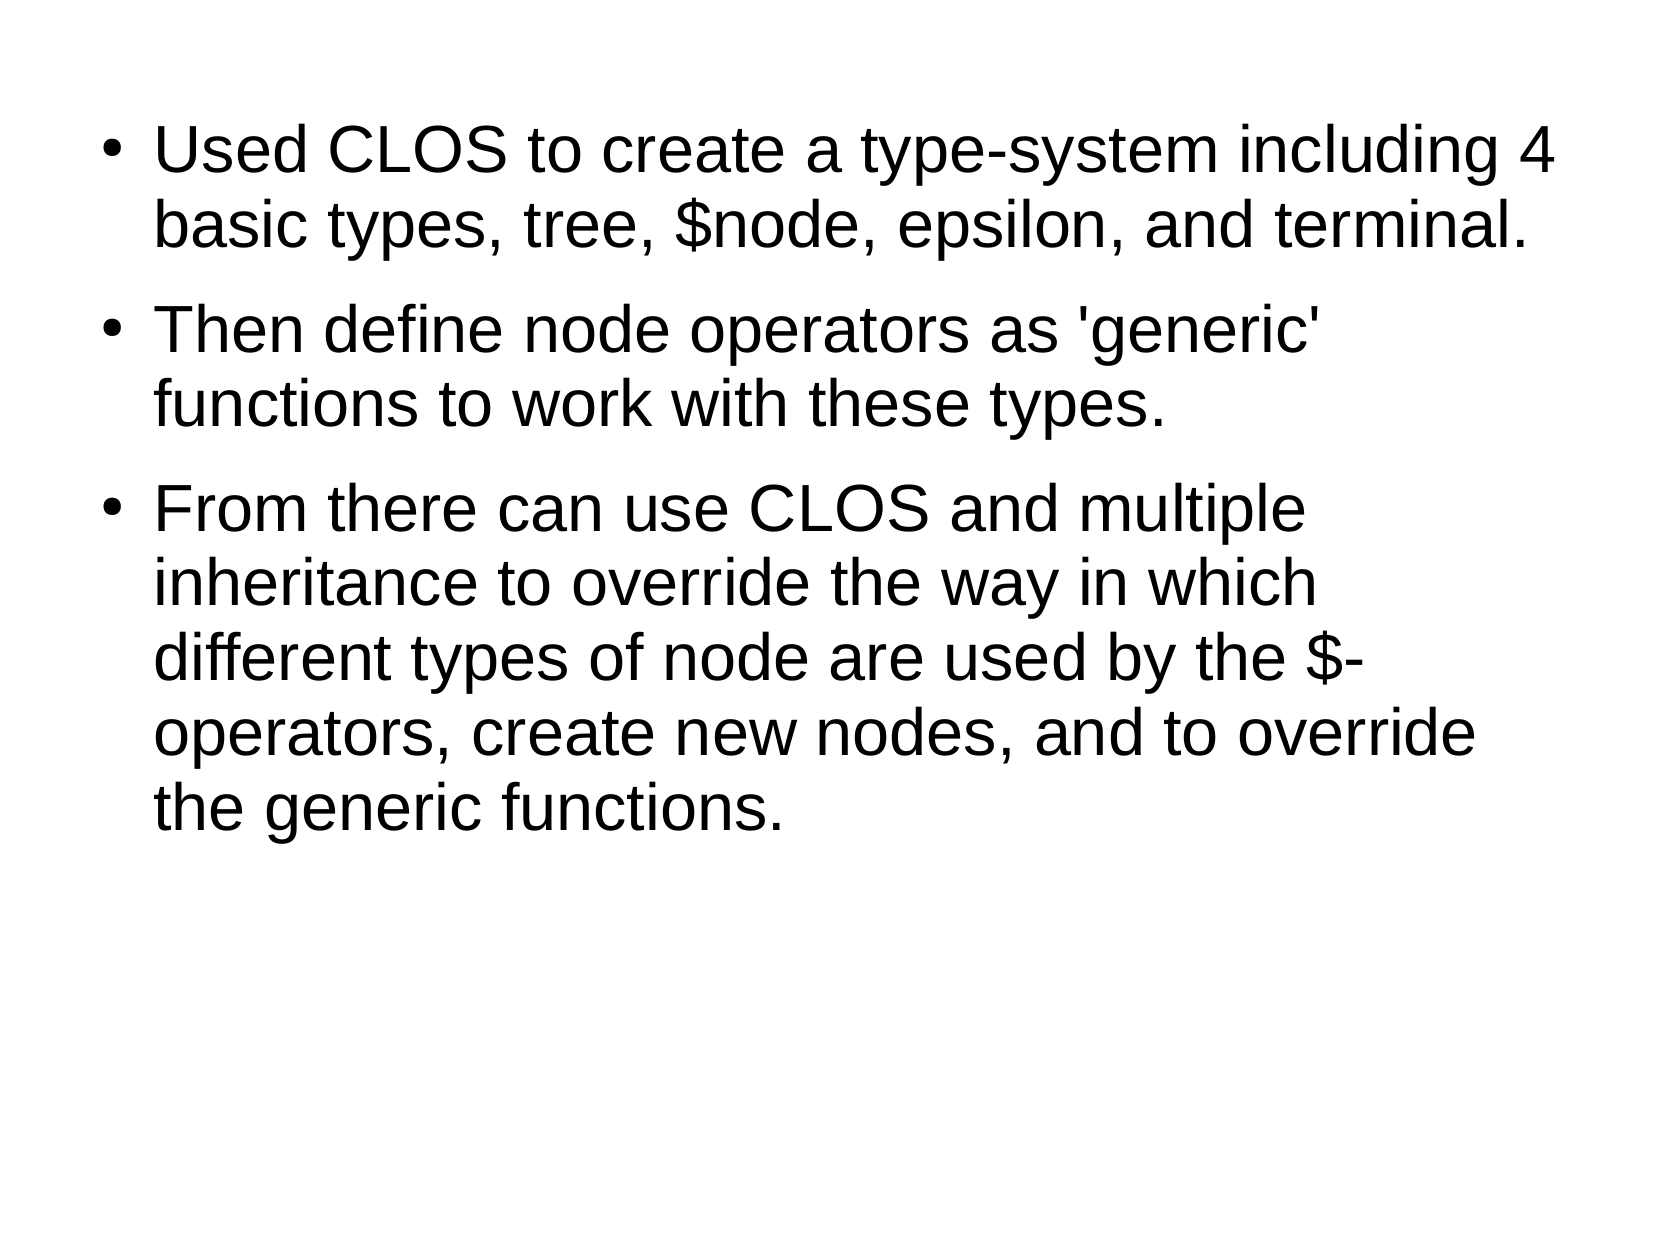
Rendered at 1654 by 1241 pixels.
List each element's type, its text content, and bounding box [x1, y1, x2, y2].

list Used CLOS to create a type-system including 4 basic types, tree, $node, epsilon, and terminal. Then define node operators as 'generic' functions to work with these types. From there can use CLOS and multiple inheritance to override the way in which different types of node are used by the $-operators, create new nodes, and to override the generic functions. [82, 112, 1571, 1109]
